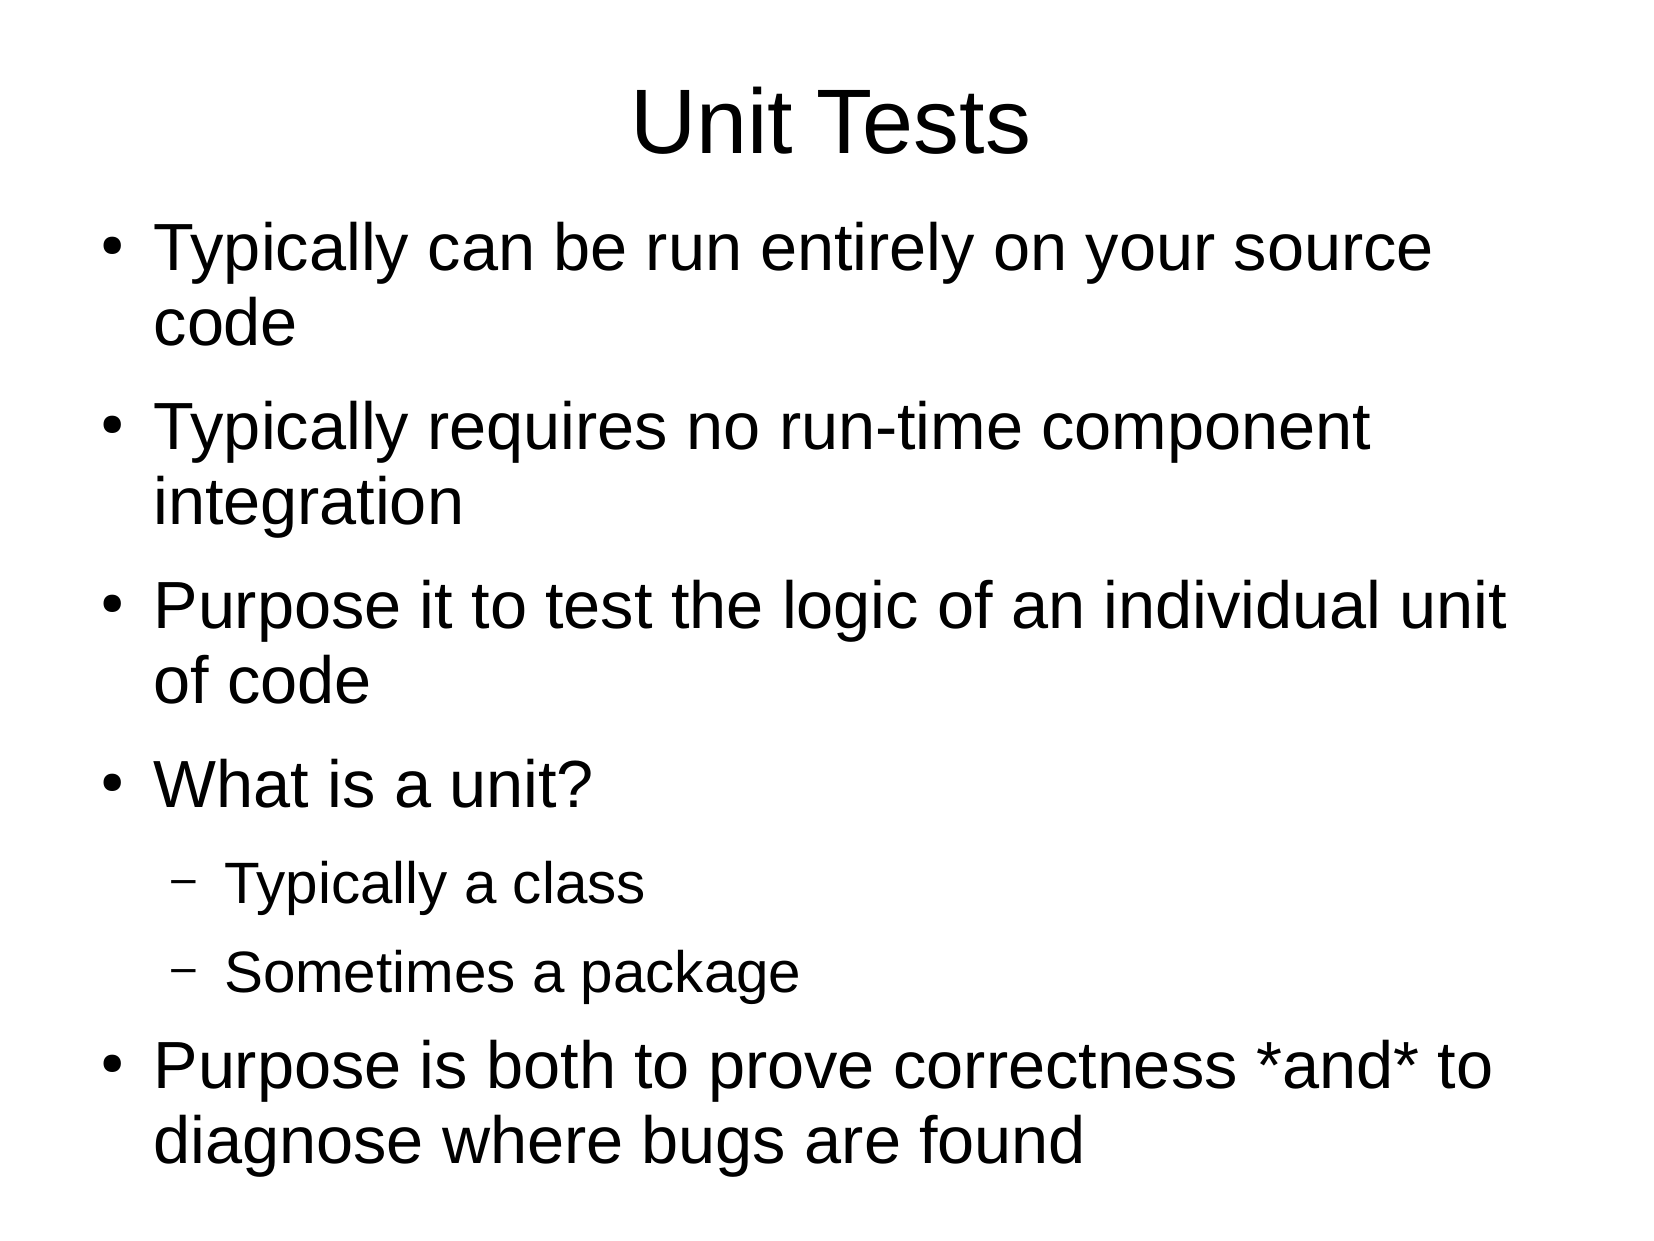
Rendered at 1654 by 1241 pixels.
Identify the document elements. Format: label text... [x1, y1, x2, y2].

title Unit Tests [86, 17, 1576, 226]
list Typically can be run entirely on your source code Typically requires no run-time component integration Purpose it to test the logic of an individual unit of code What is a unit? Typically a class Sometimes a package Purpose is both to prove correctness *and* to diagnose where bugs are found [82, 210, 1571, 1178]
